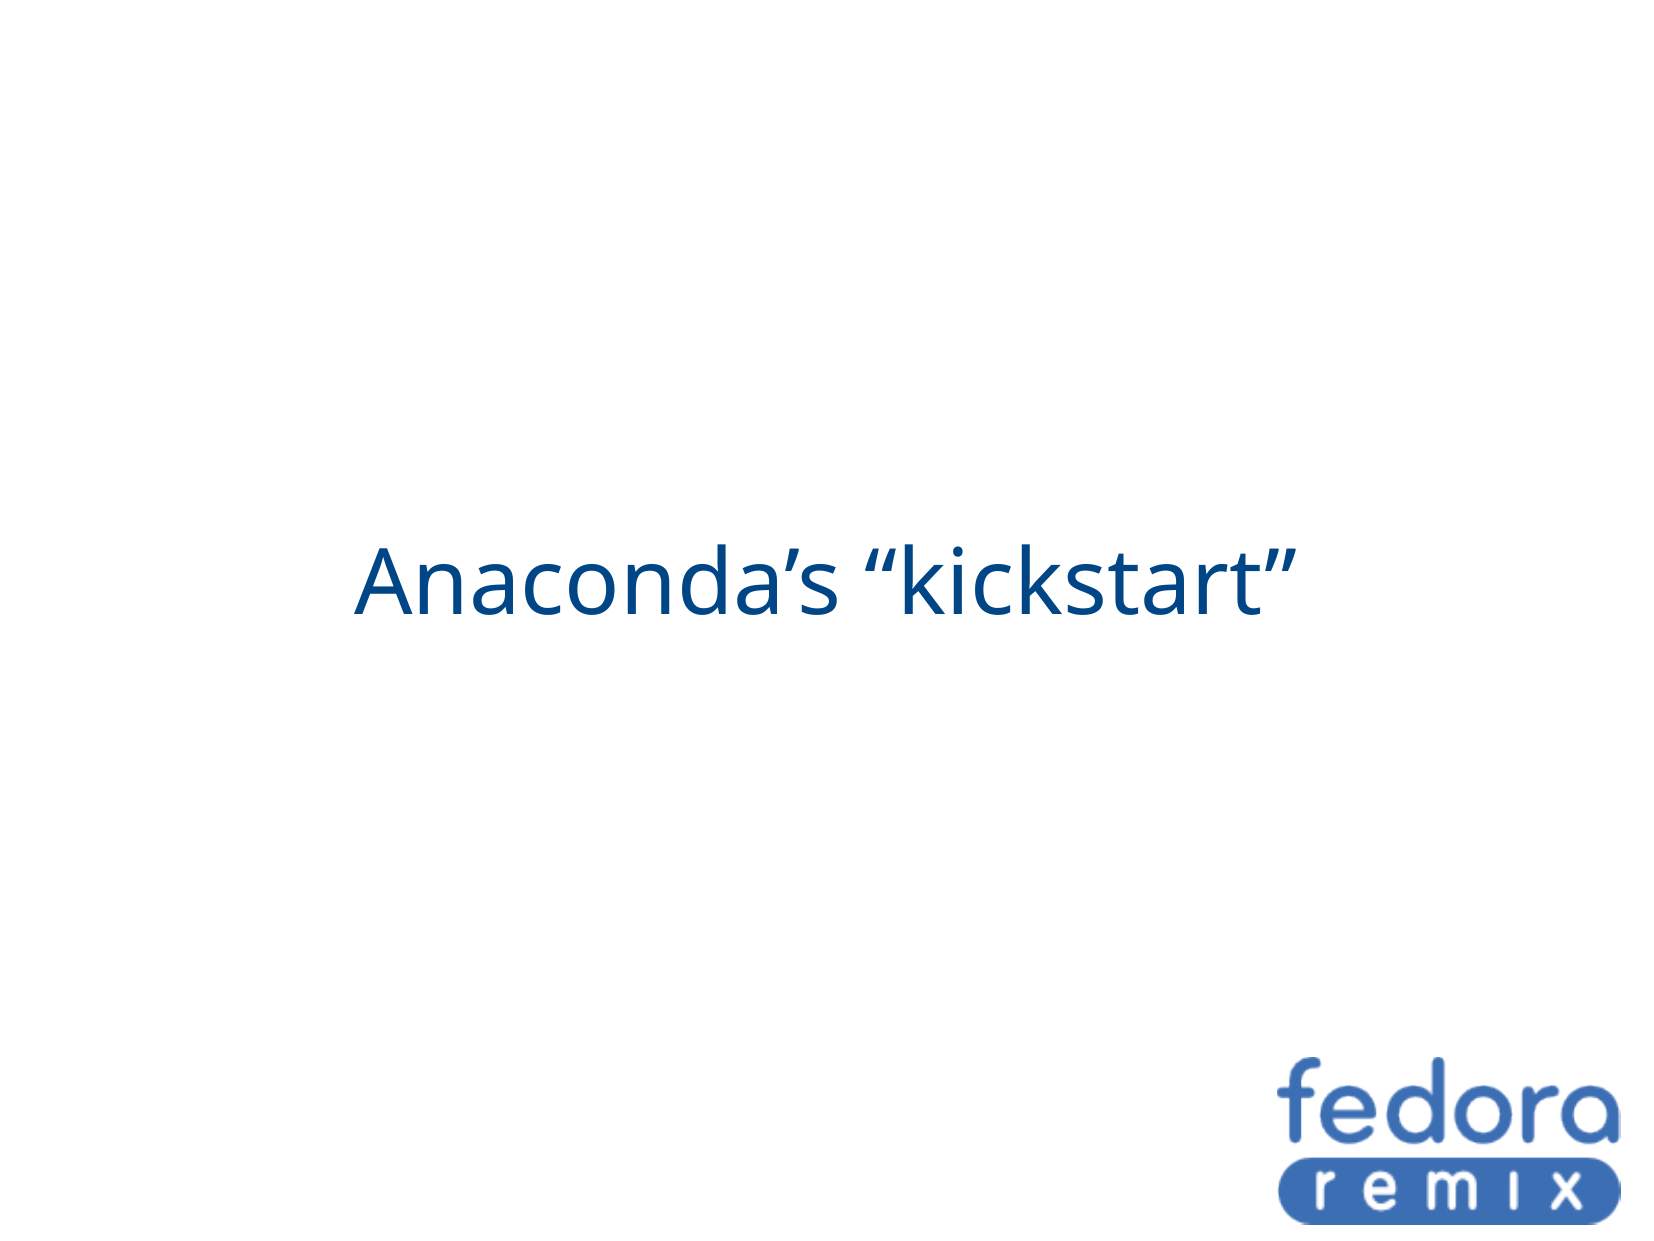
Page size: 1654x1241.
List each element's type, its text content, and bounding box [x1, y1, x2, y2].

title Anaconda’s “kickstart” [82, 49, 1571, 1109]
picture [1277, 1057, 1621, 1225]
